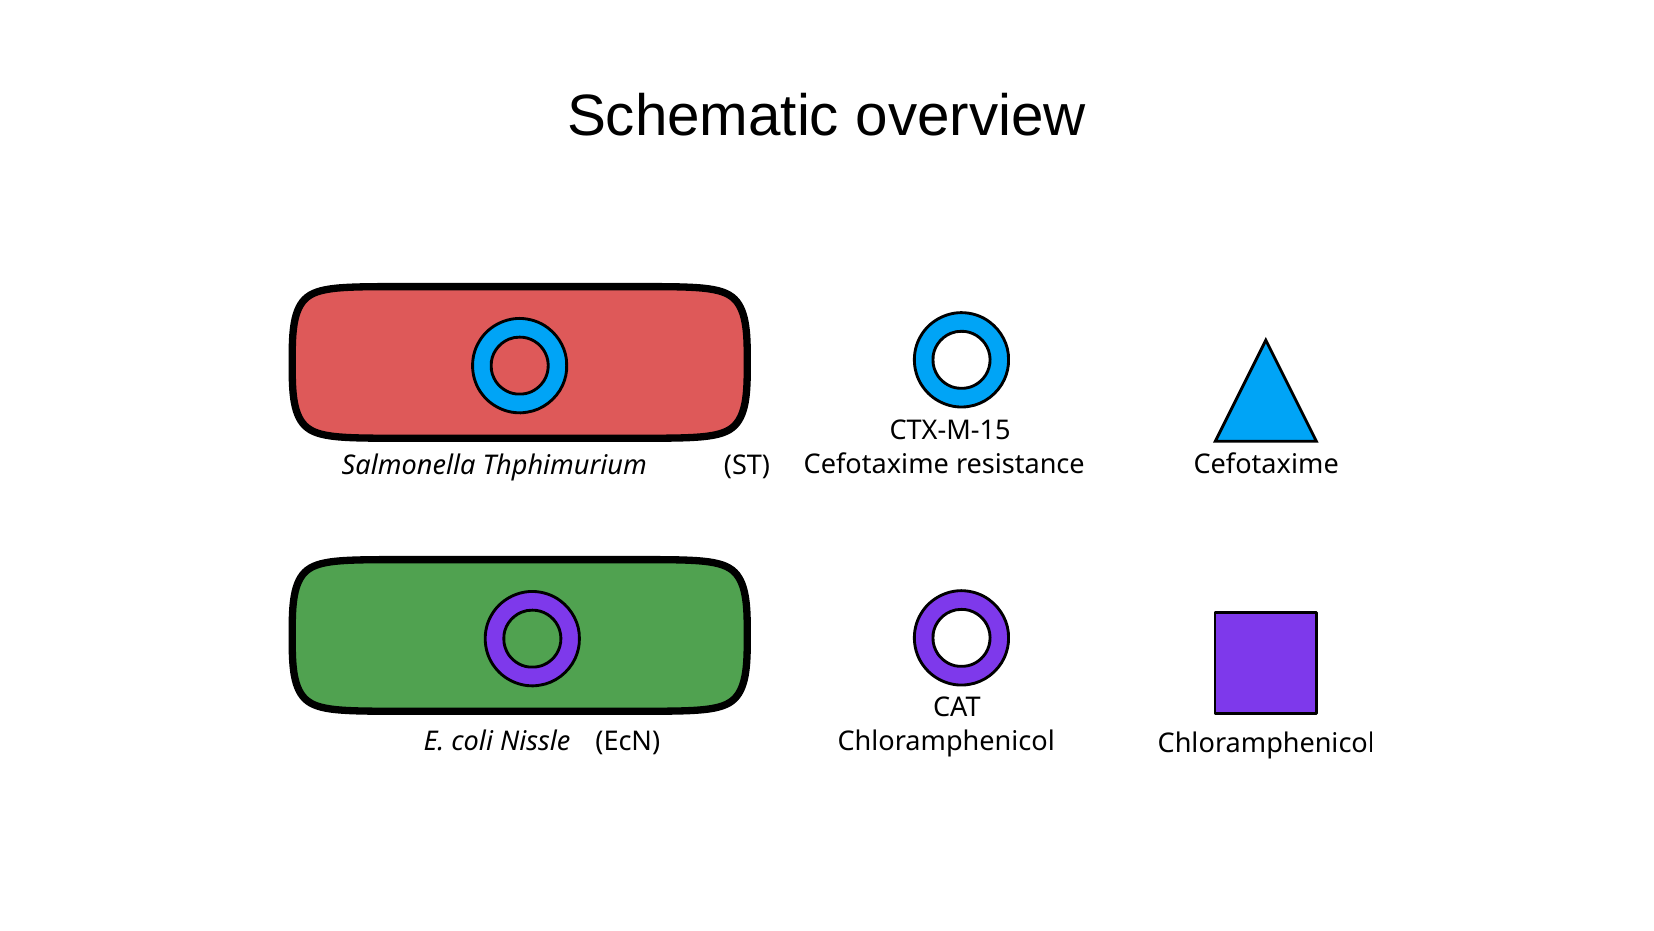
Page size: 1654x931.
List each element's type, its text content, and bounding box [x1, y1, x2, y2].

picture [288, 282, 1372, 760]
title Schematic overview [82, 37, 1571, 193]
